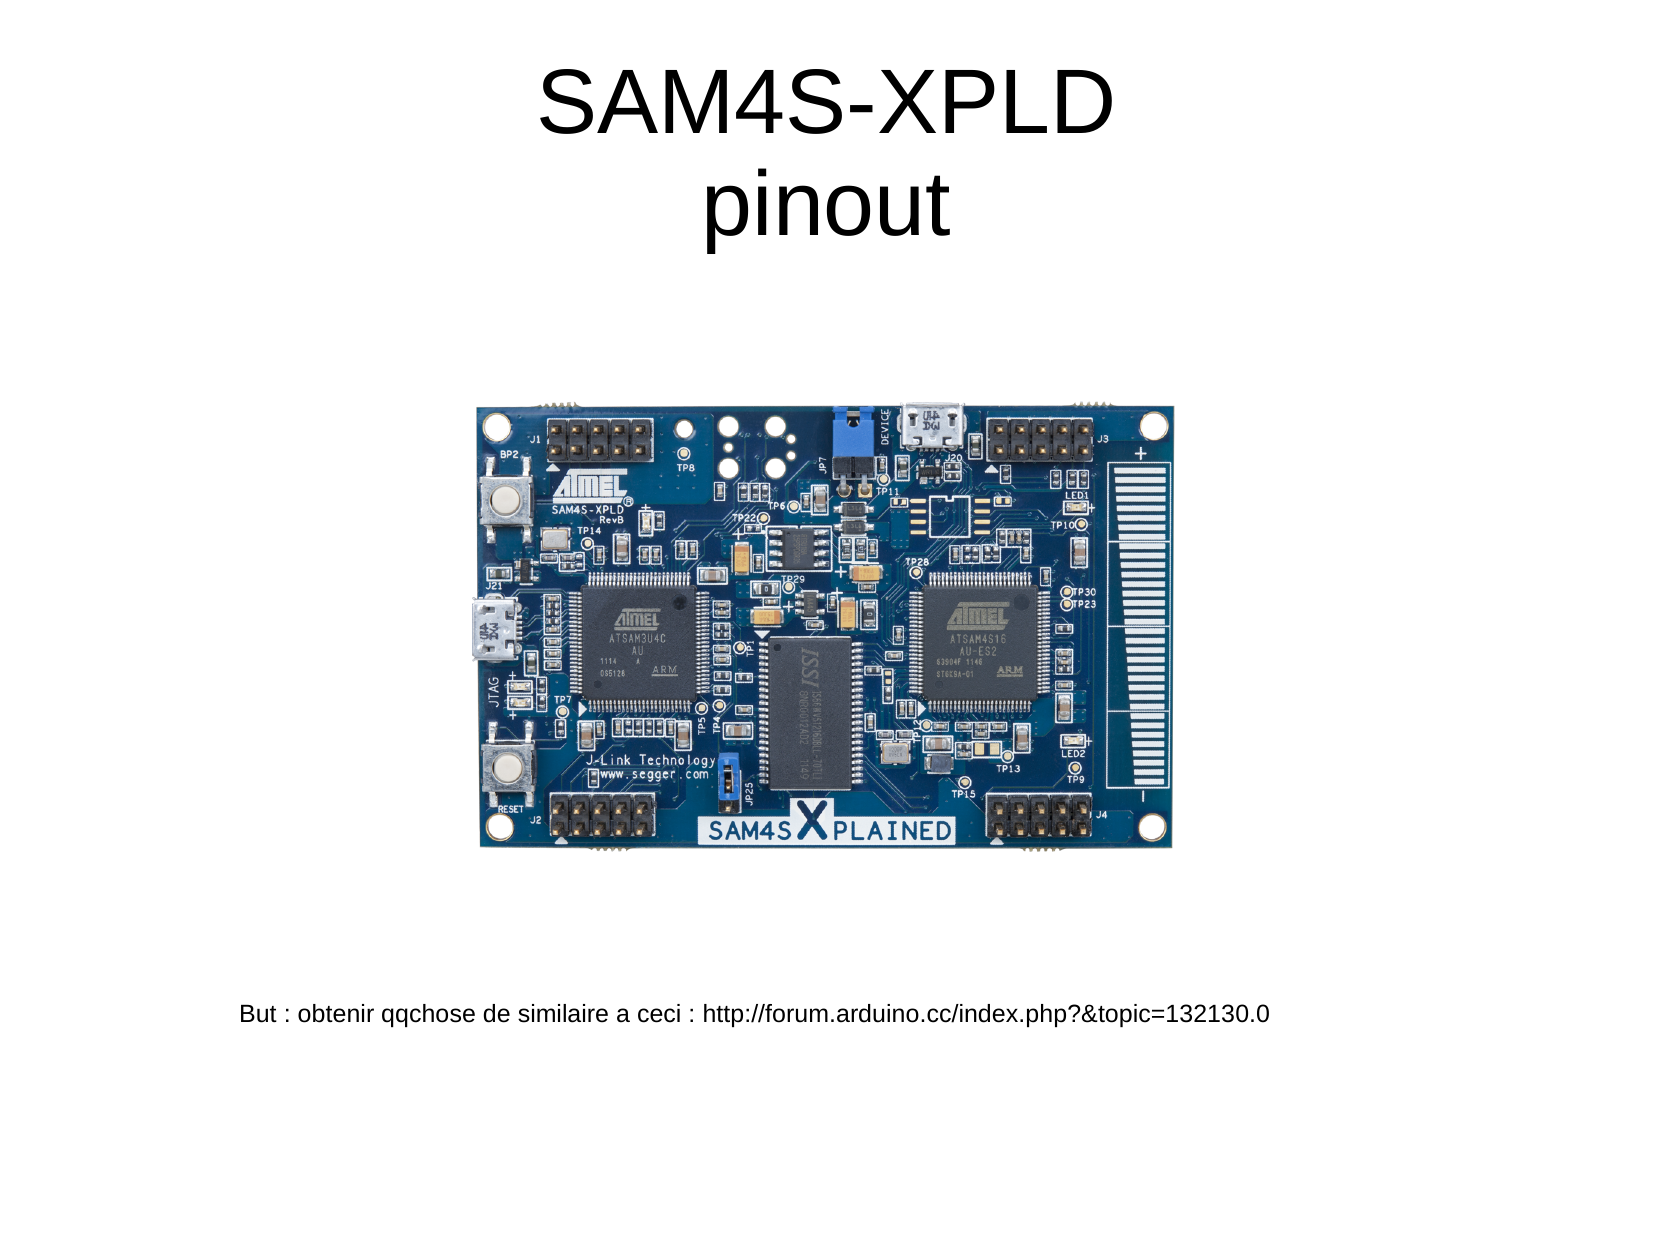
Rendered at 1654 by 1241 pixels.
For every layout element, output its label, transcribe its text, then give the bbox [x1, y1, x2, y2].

text_box But : obtenir qqchose de similaire a ceci : http://forum.arduino.cc/index.php?&topic=132130.0 [224, 992, 1288, 1035]
picture [472, 401, 1177, 853]
title SAM4S-XPLD pinout [82, 49, 1571, 257]
